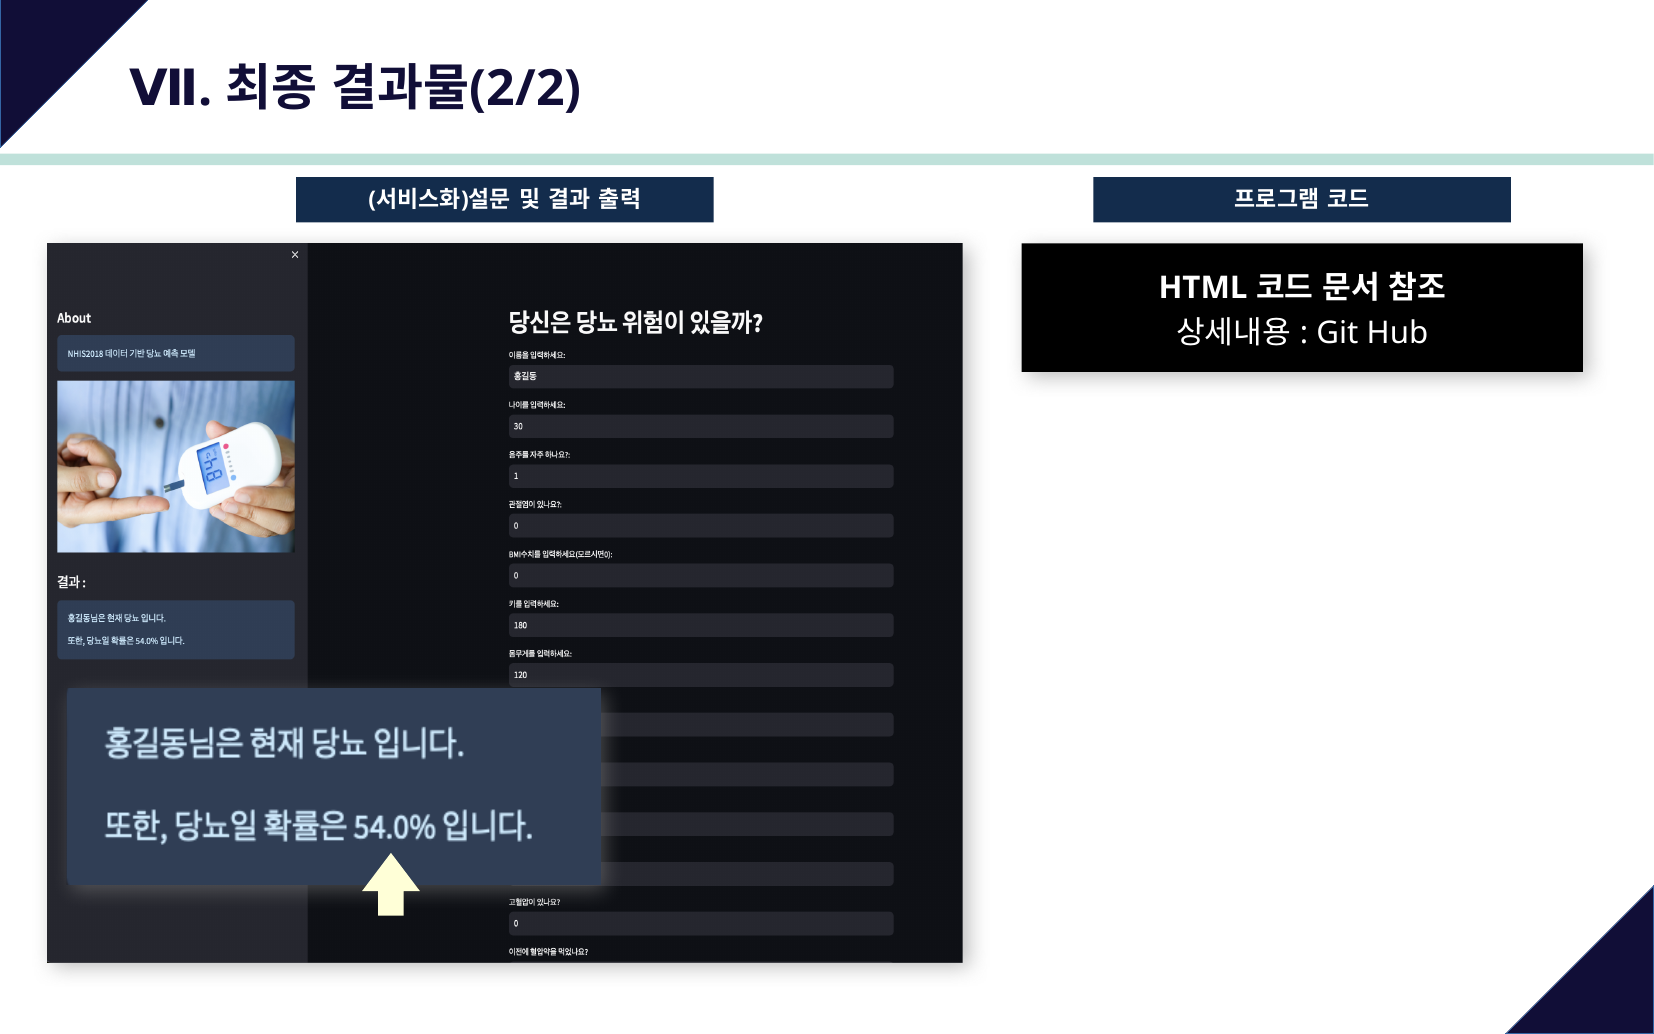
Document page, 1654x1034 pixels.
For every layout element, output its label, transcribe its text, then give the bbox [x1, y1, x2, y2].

text_box HTML 코드 문서 참조 상세내용 : Git Hub [1021, 243, 1583, 372]
picture [47, 243, 963, 963]
text_box 프로그램 코드 [1093, 177, 1511, 223]
title Ⅶ. 최종 결과물(2/2) [129, 41, 1618, 148]
text_box (서비스화)설문 및 결과 출력 [296, 177, 714, 223]
text_box [362, 852, 420, 916]
